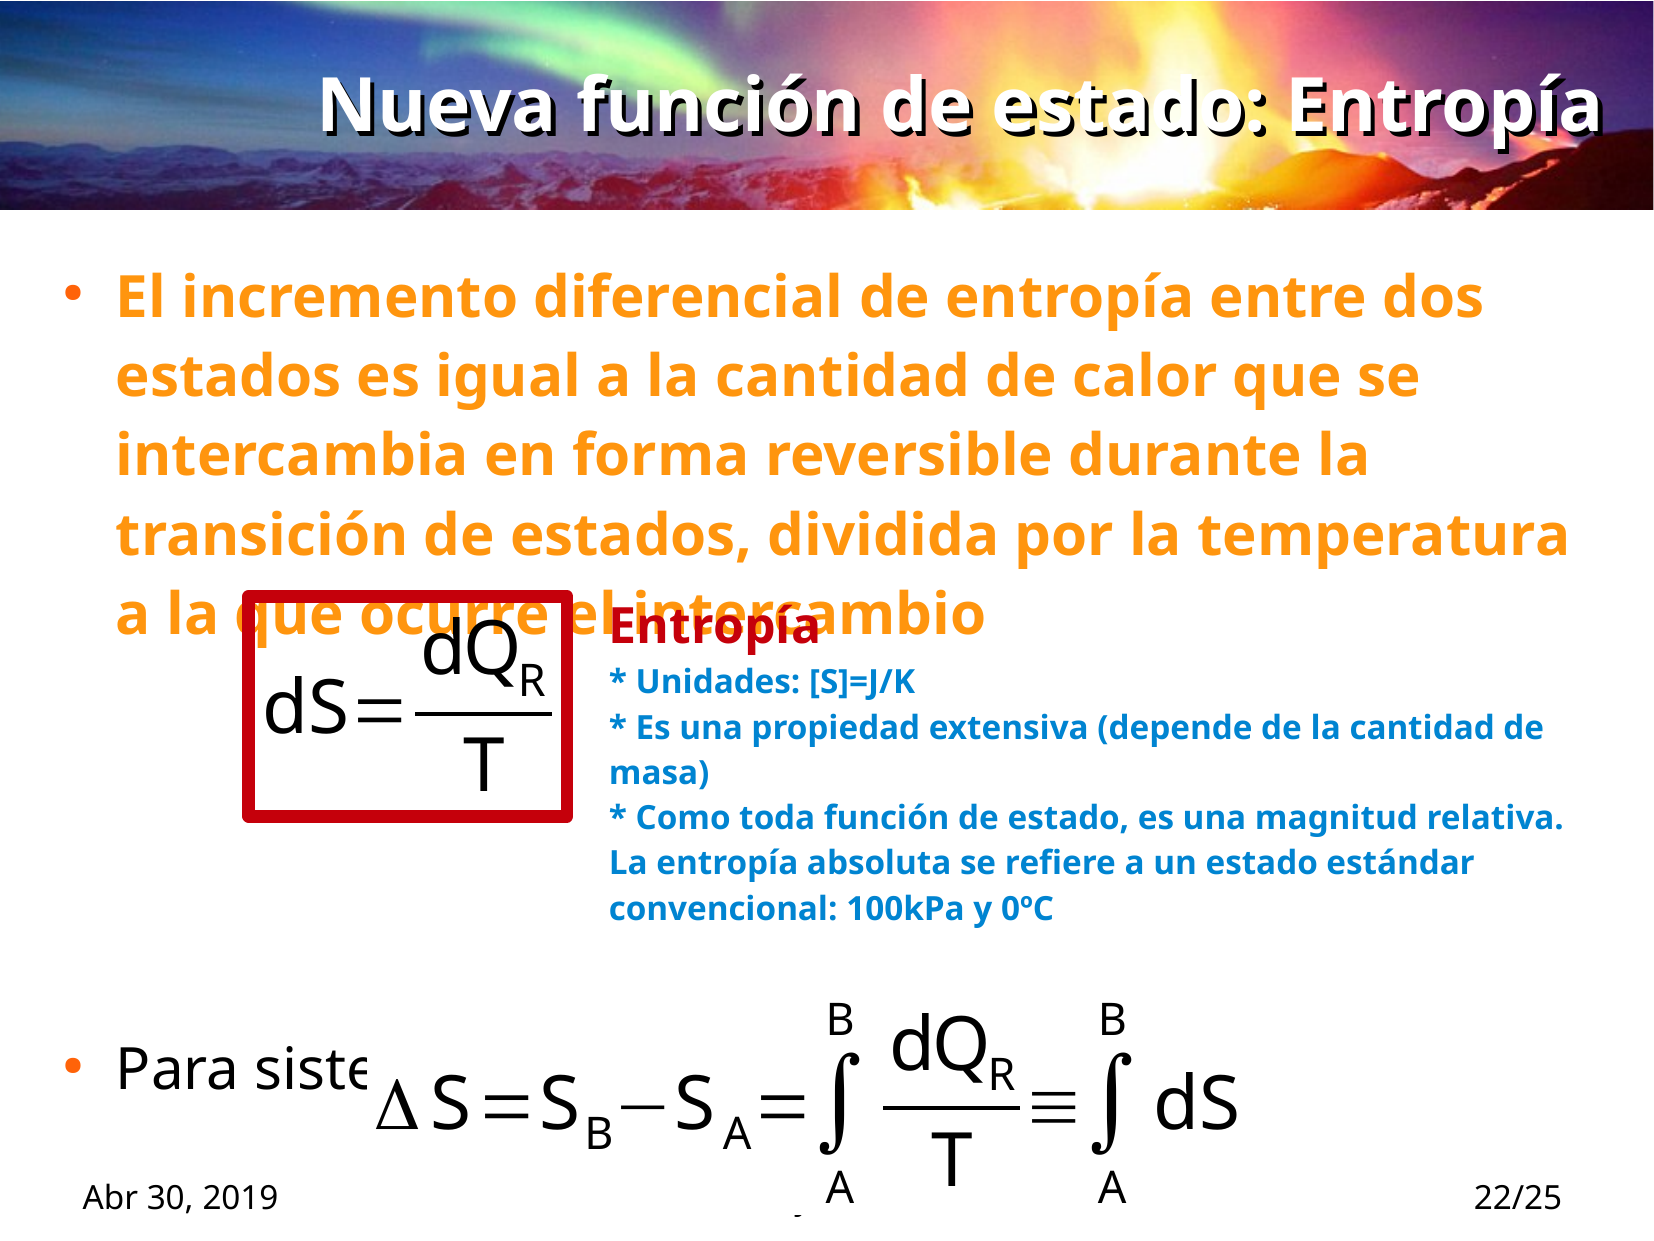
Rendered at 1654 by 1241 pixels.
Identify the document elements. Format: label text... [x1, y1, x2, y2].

list El incremento diferencial de entropía entre dos estados es igual a la cantidad de calor que se intercambia en forma reversible durante la transición de estados, dividida por la temperatura a la que ocurre el intercambio Para sistemas macroscópicos: [45, 255, 1606, 1156]
title Nueva función de estado: Entropía [45, 15, 1606, 191]
text_box Entropía * Unidades: [S]=J/K * Es una propiedad extensiva (depende de la cantidad de masa) * Como toda función de estado, es una magnitud relativa. La entropía absoluta se refiere a un estado estándar convencional: 100kPa y 0ºC [594, 582, 1615, 849]
chart [366, 992, 1246, 1216]
chart [255, 602, 561, 811]
picture [0, 1, 1654, 210]
